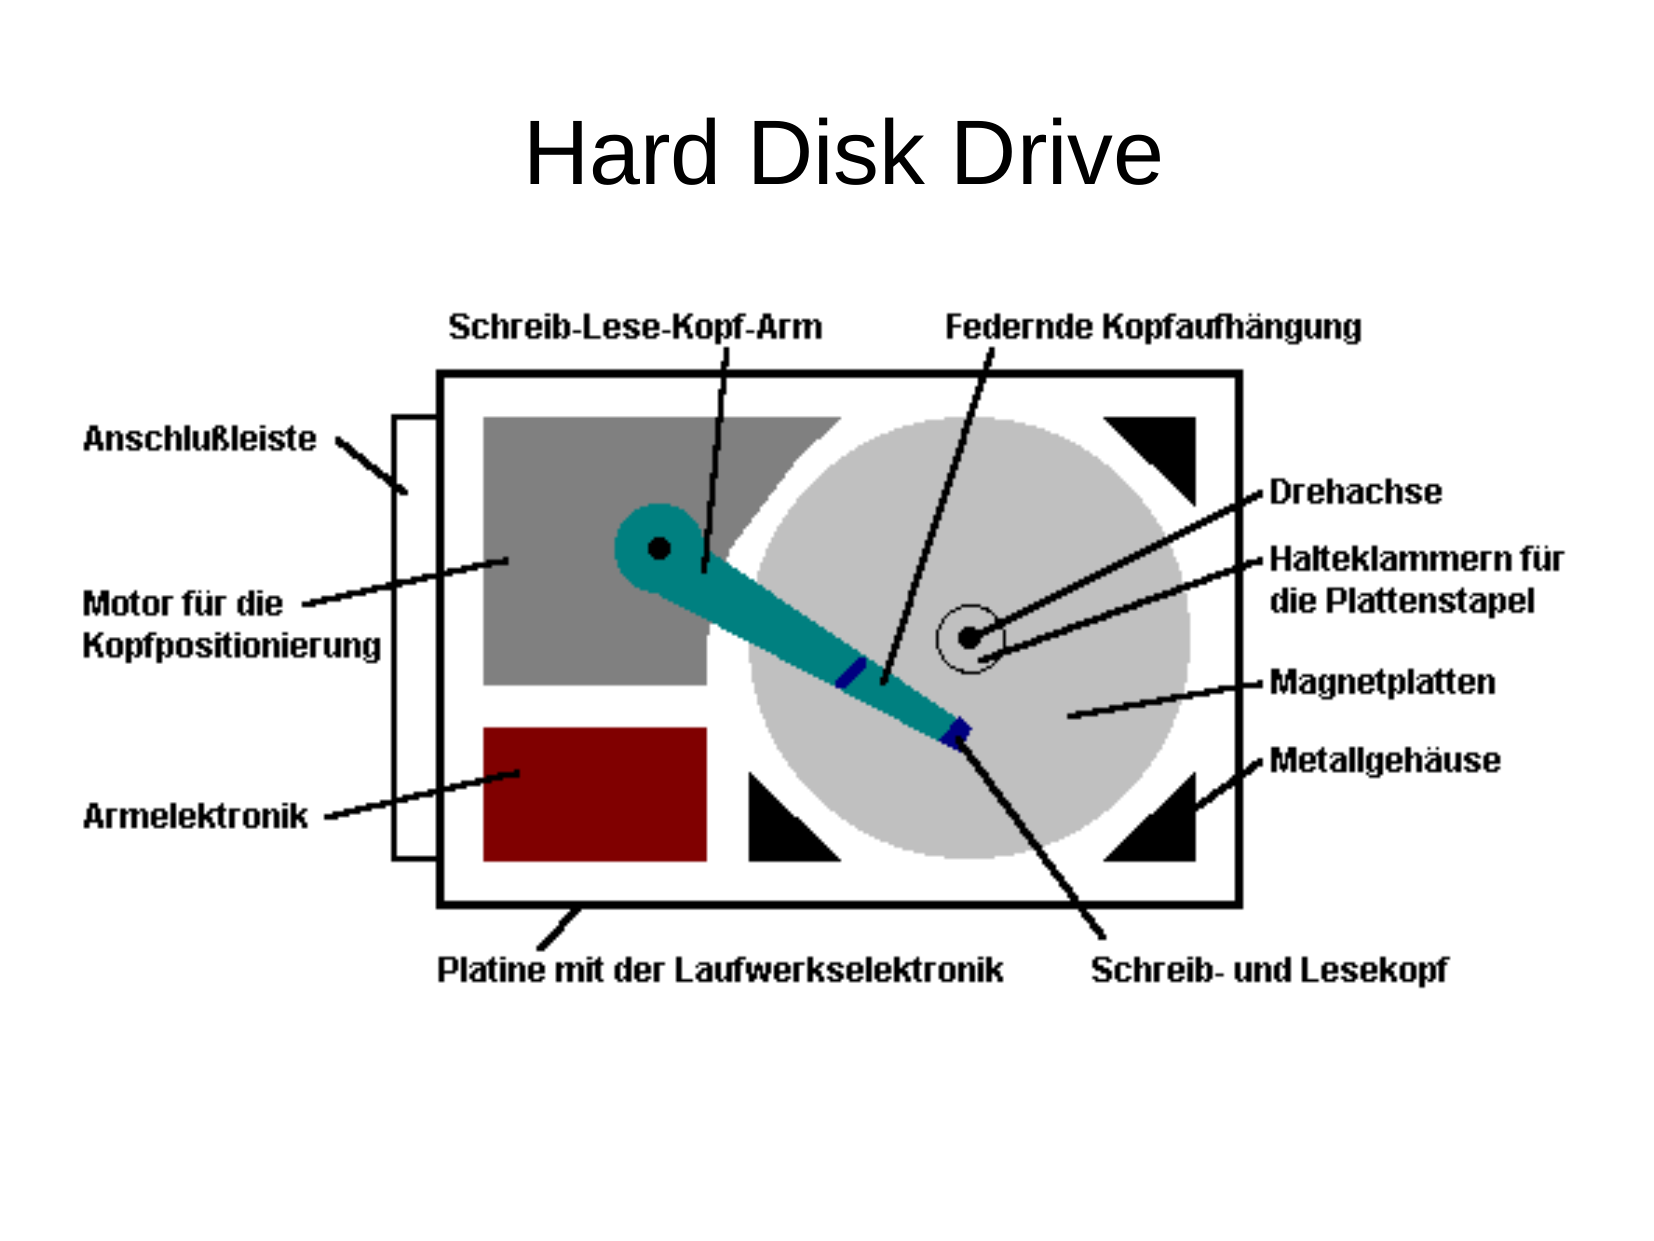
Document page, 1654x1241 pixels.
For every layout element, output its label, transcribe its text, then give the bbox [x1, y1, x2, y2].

title Hard Disk Drive [82, 49, 1571, 257]
picture [82, 306, 1571, 994]
